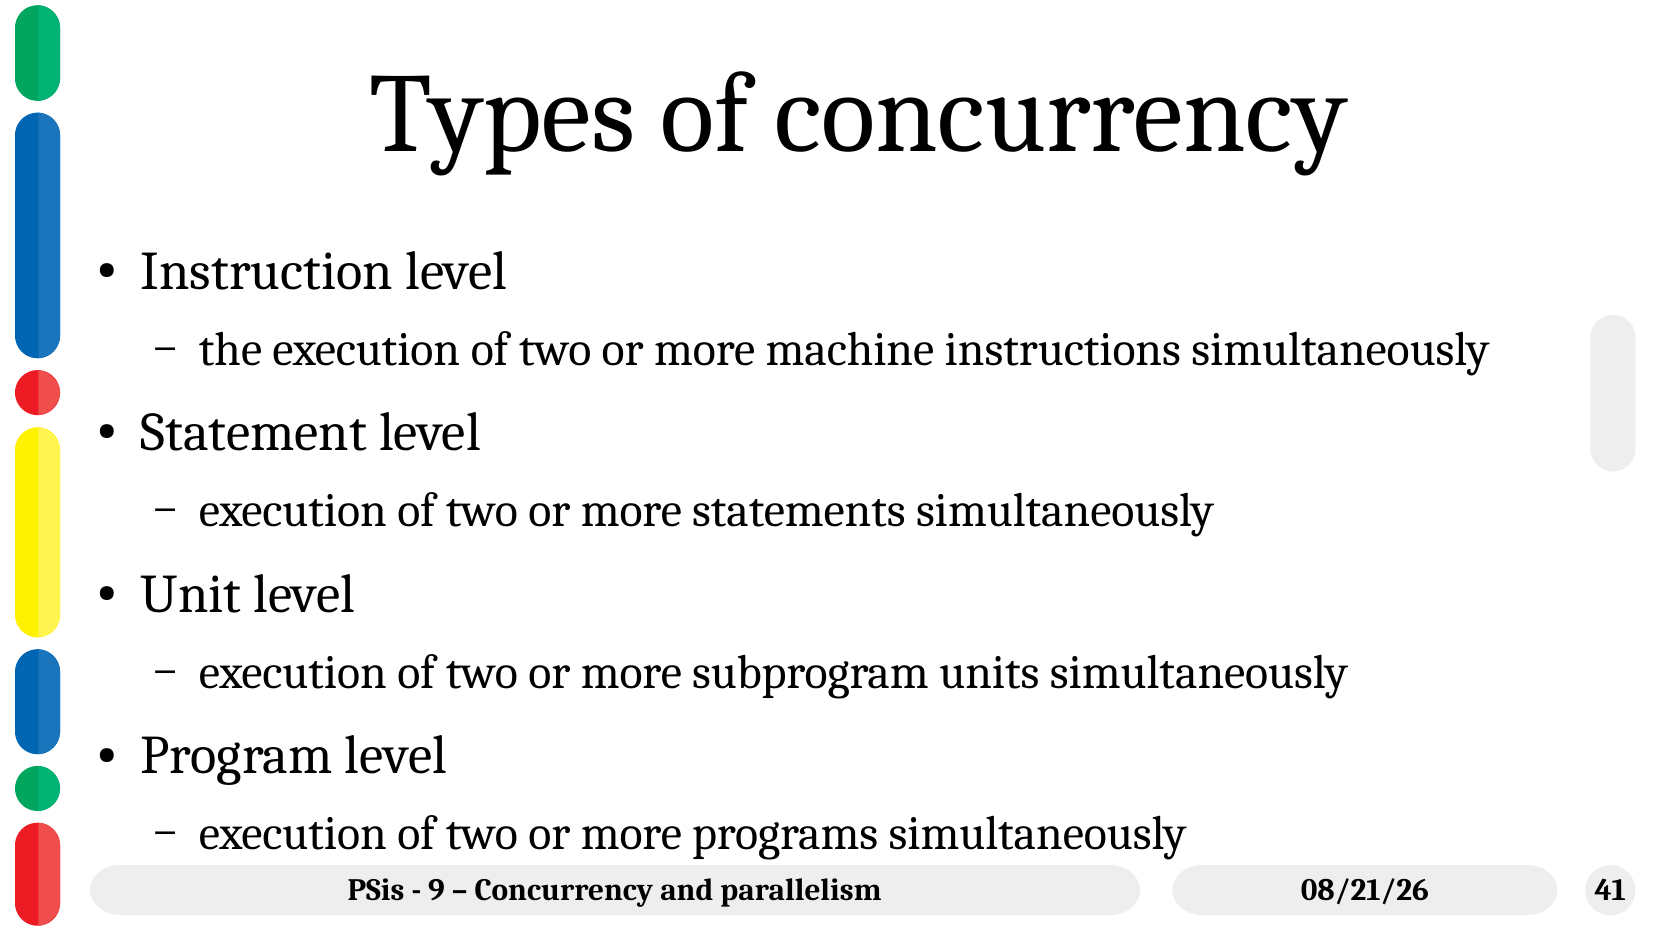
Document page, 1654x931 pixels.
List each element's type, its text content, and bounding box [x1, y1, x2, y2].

list Instruction level the execution of two or more machine instructions simultaneously Statement level execution of two or more statements simultaneously Unit level execution of two or more subprogram units simultaneously Program level execution of two or more programs simultaneously [82, 240, 1571, 866]
title Types of concurrency [82, 37, 1636, 193]
